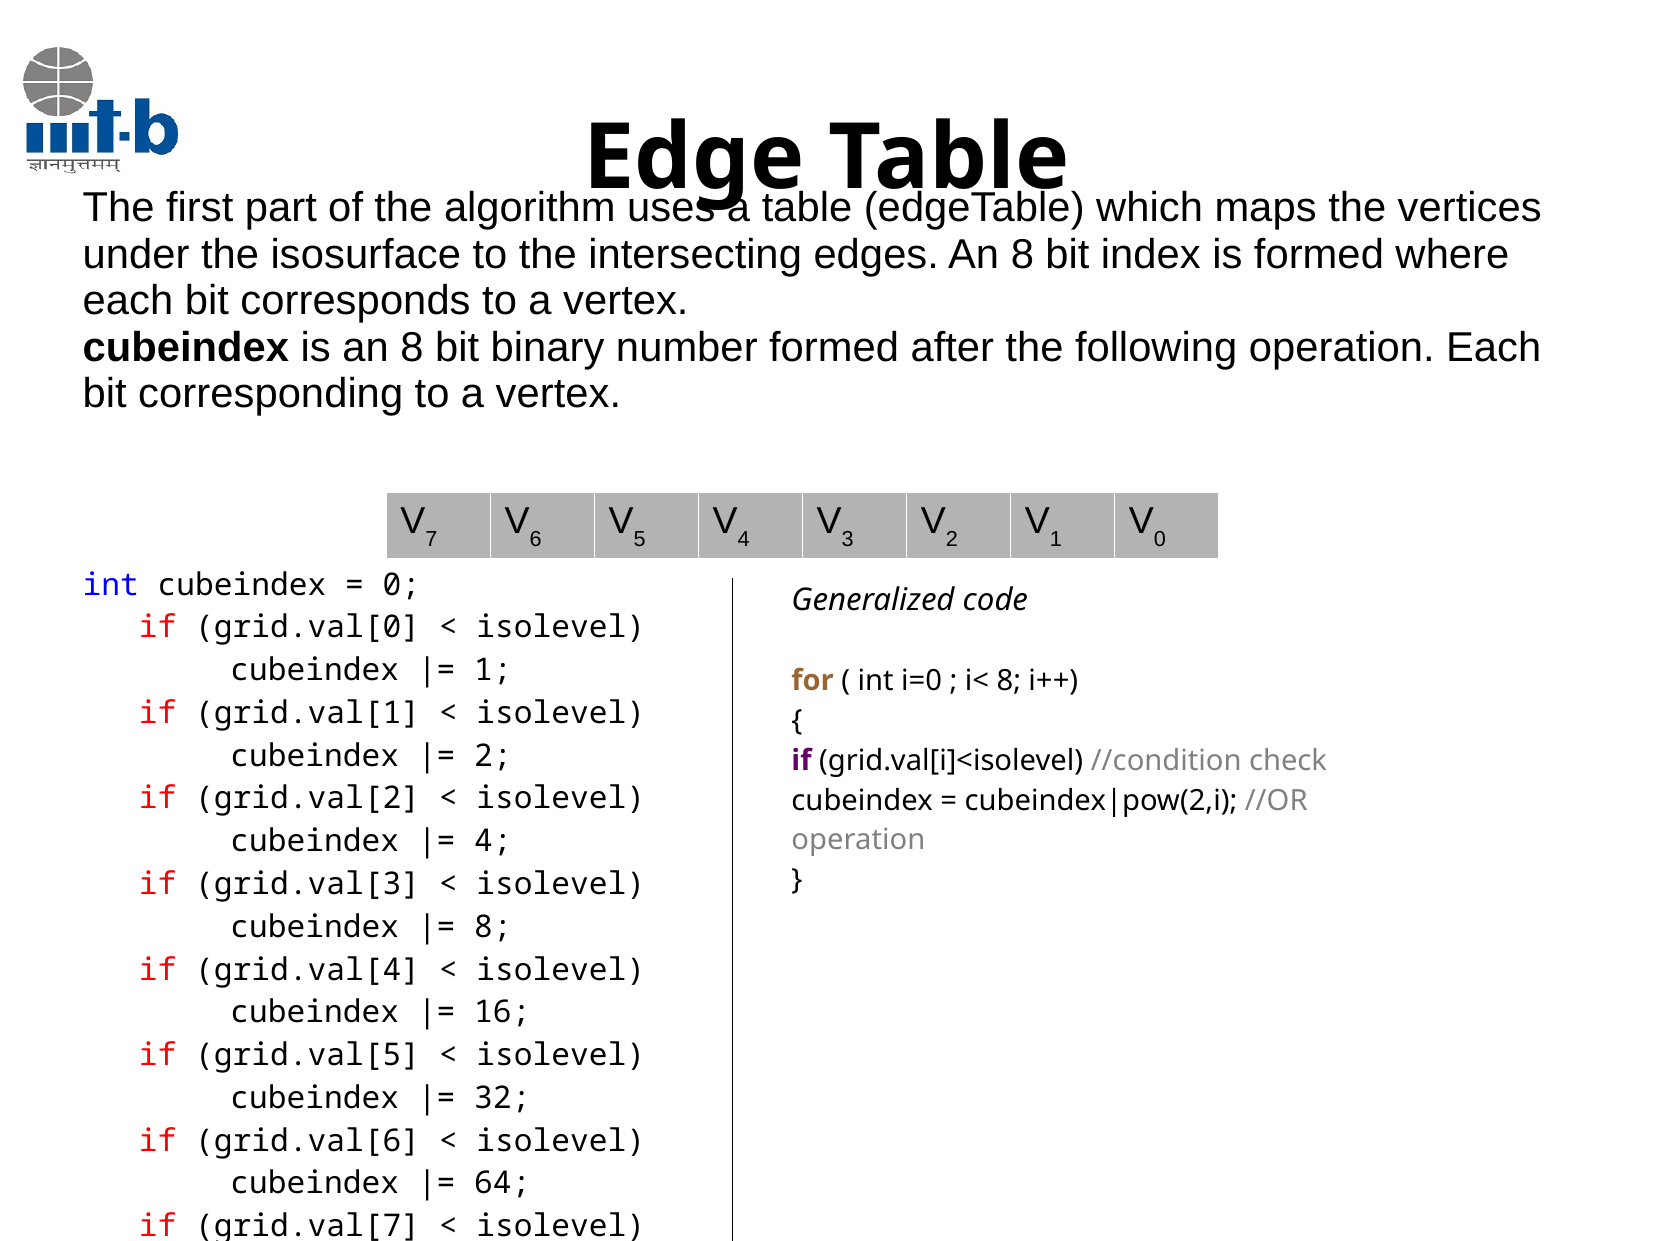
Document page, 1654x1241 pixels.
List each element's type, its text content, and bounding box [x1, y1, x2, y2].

table_header V7 [387, 493, 490, 558]
subtitle The first part of the algorithm uses a table (edgeTable) which maps the vertices under the isosurface to the intersecting edges. An 8 bit index is formed where each bit corresponds to a vertex. cubeindex is an 8 bit binary number formed after the following operation. Each bit corresponding to a vertex. int cubeindex = 0; if (grid.val[0] < isolevel) cubeindex |= 1; if (grid.val[1] < isolevel) cubeindex |= 2; if (grid.val[2] < isolevel) cubeindex |= 4; if (grid.val[3] < isolevel) cubeindex |= 8; if (grid.val[4] < isolevel) cubeindex |= 16; if (grid.val[5] < isolevel) cubeindex |= 32; if (grid.val[6] < isolevel) cubeindex |= 64; if (grid.val[7] < isolevel) cubeindex |= 128; [82, 238, 1571, 1234]
picture [23, 35, 178, 189]
table_header V0 [1115, 493, 1218, 558]
table_header V6 [491, 493, 594, 558]
table_header V3 [803, 493, 906, 558]
table_header V4 [699, 493, 802, 558]
table_header V5 [595, 493, 698, 558]
table_header V2 [907, 493, 1010, 558]
title Generalized code for ( int i=0 ; i< 8; i++) { if (grid.val[i]<isolevel) //condition check cubeindex = cubeindex|pow(2,i); //OR operation } [791, 543, 1441, 1052]
title Edge Table [82, 49, 1571, 238]
table_header V1 [1011, 493, 1114, 558]
